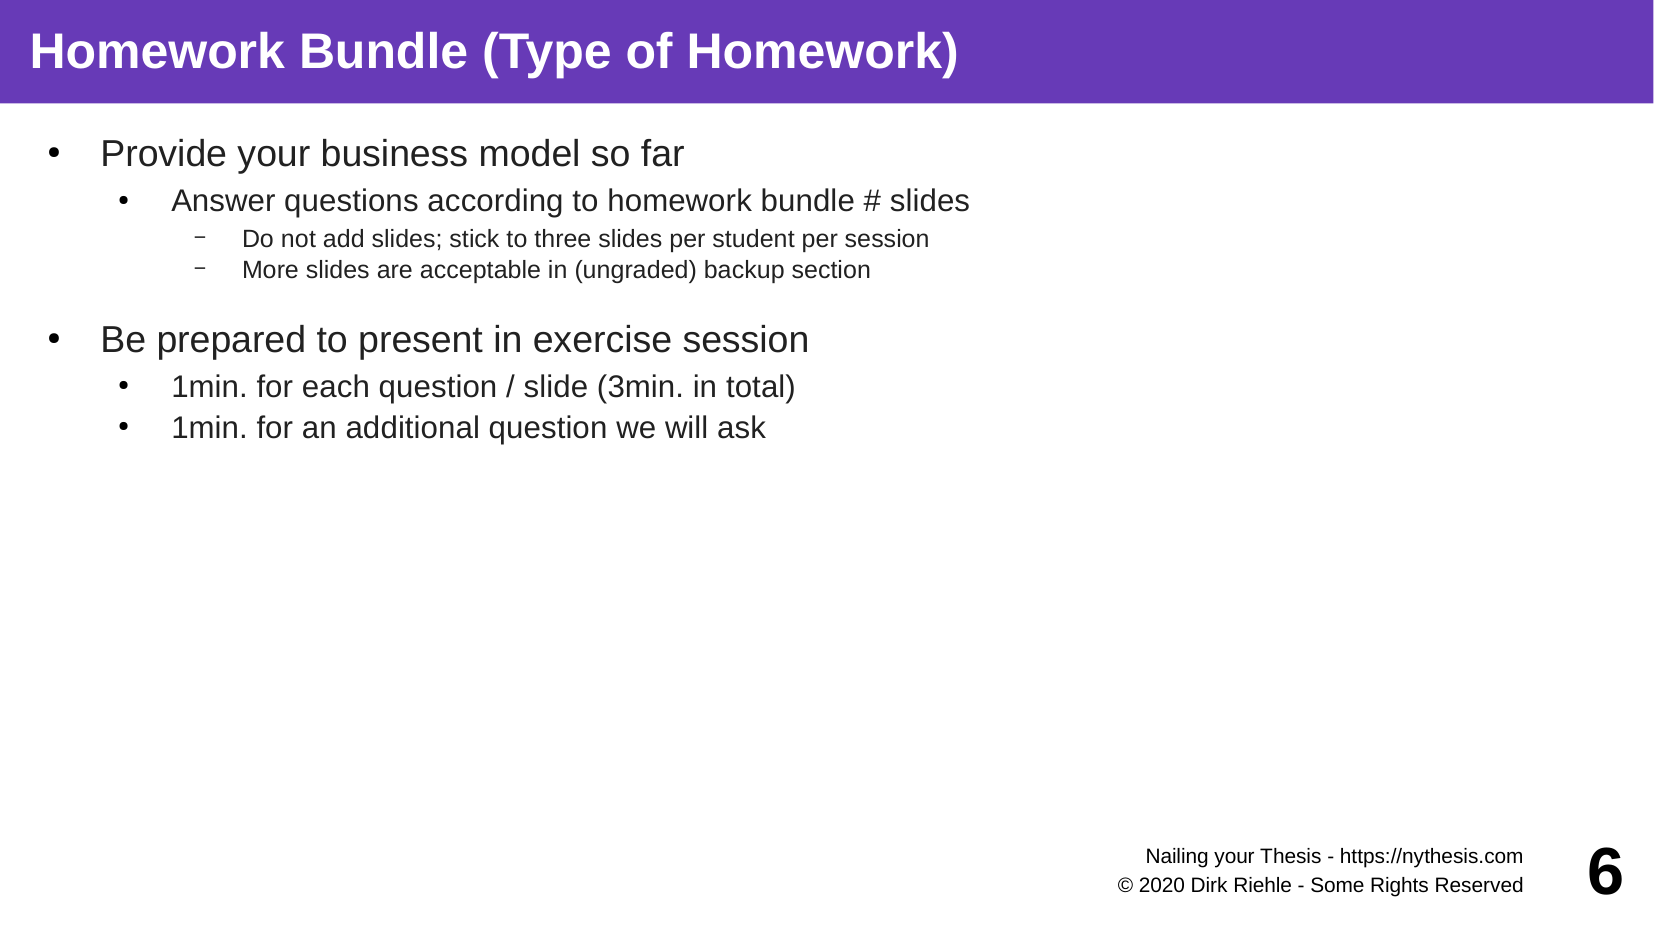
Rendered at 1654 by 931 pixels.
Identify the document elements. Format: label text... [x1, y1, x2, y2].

title Homework Bundle (Type of Homework) [0, 0, 1654, 104]
list Provide your business model so far Answer questions according to homework bundle # slides Do not add slides; stick to three slides per student per session More slides are acceptable in (ungraded) backup section Be prepared to present in exercise session 1min. for each question / slide (3min. in total) 1min. for an additional question we will ask [29, 132, 1625, 813]
